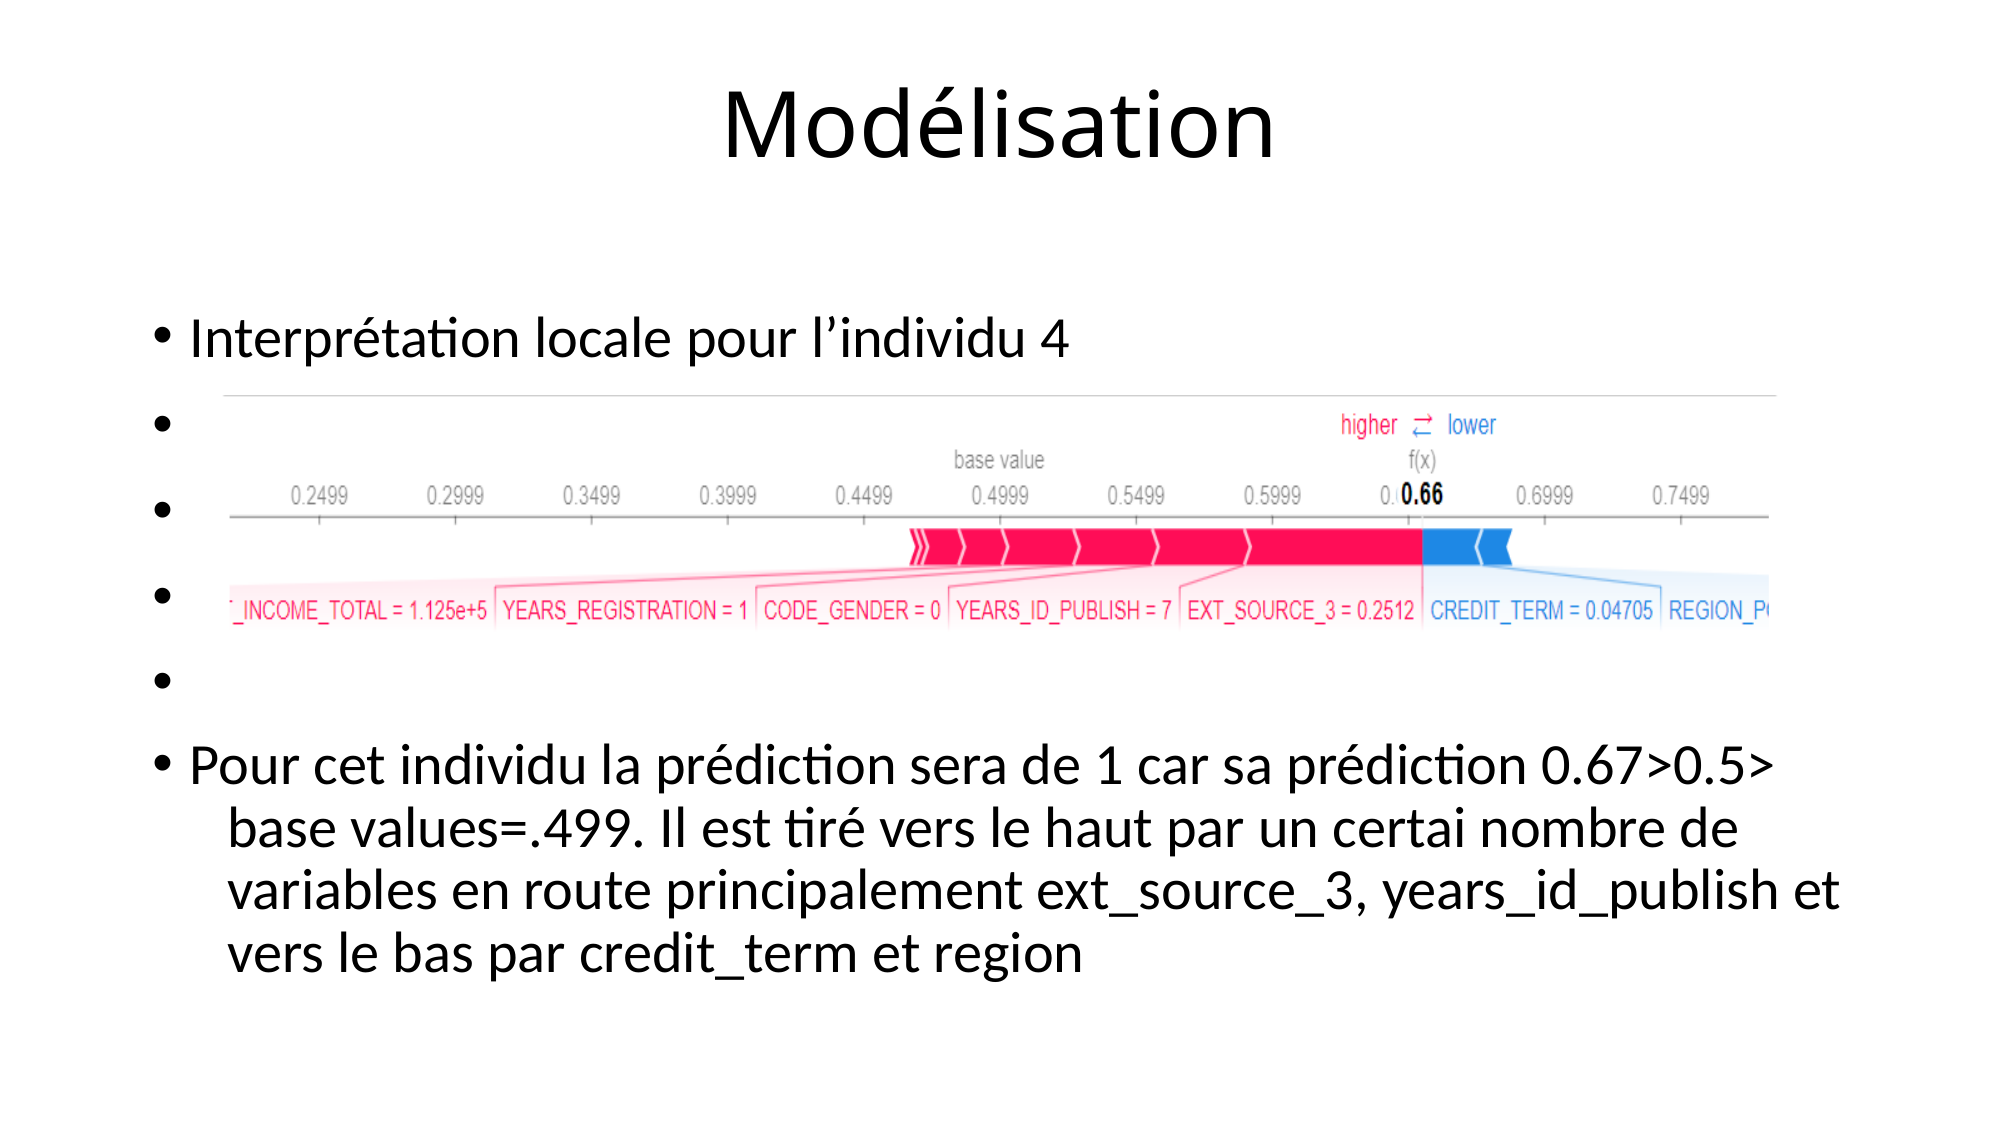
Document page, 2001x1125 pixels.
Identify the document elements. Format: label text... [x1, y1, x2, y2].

picture [216, 395, 1784, 659]
title Modélisation [137, 59, 1863, 196]
list Interprétation locale pour l’individu 4 Pour cet individu la prédiction sera de 1 car sa prédiction 0.67>0.5> base values=.499. Il est tiré vers le haut par un certai nombre de variables en route principalement ext_source_3, years_id_publish et vers le bas par credit_term et region [137, 299, 1863, 1014]
